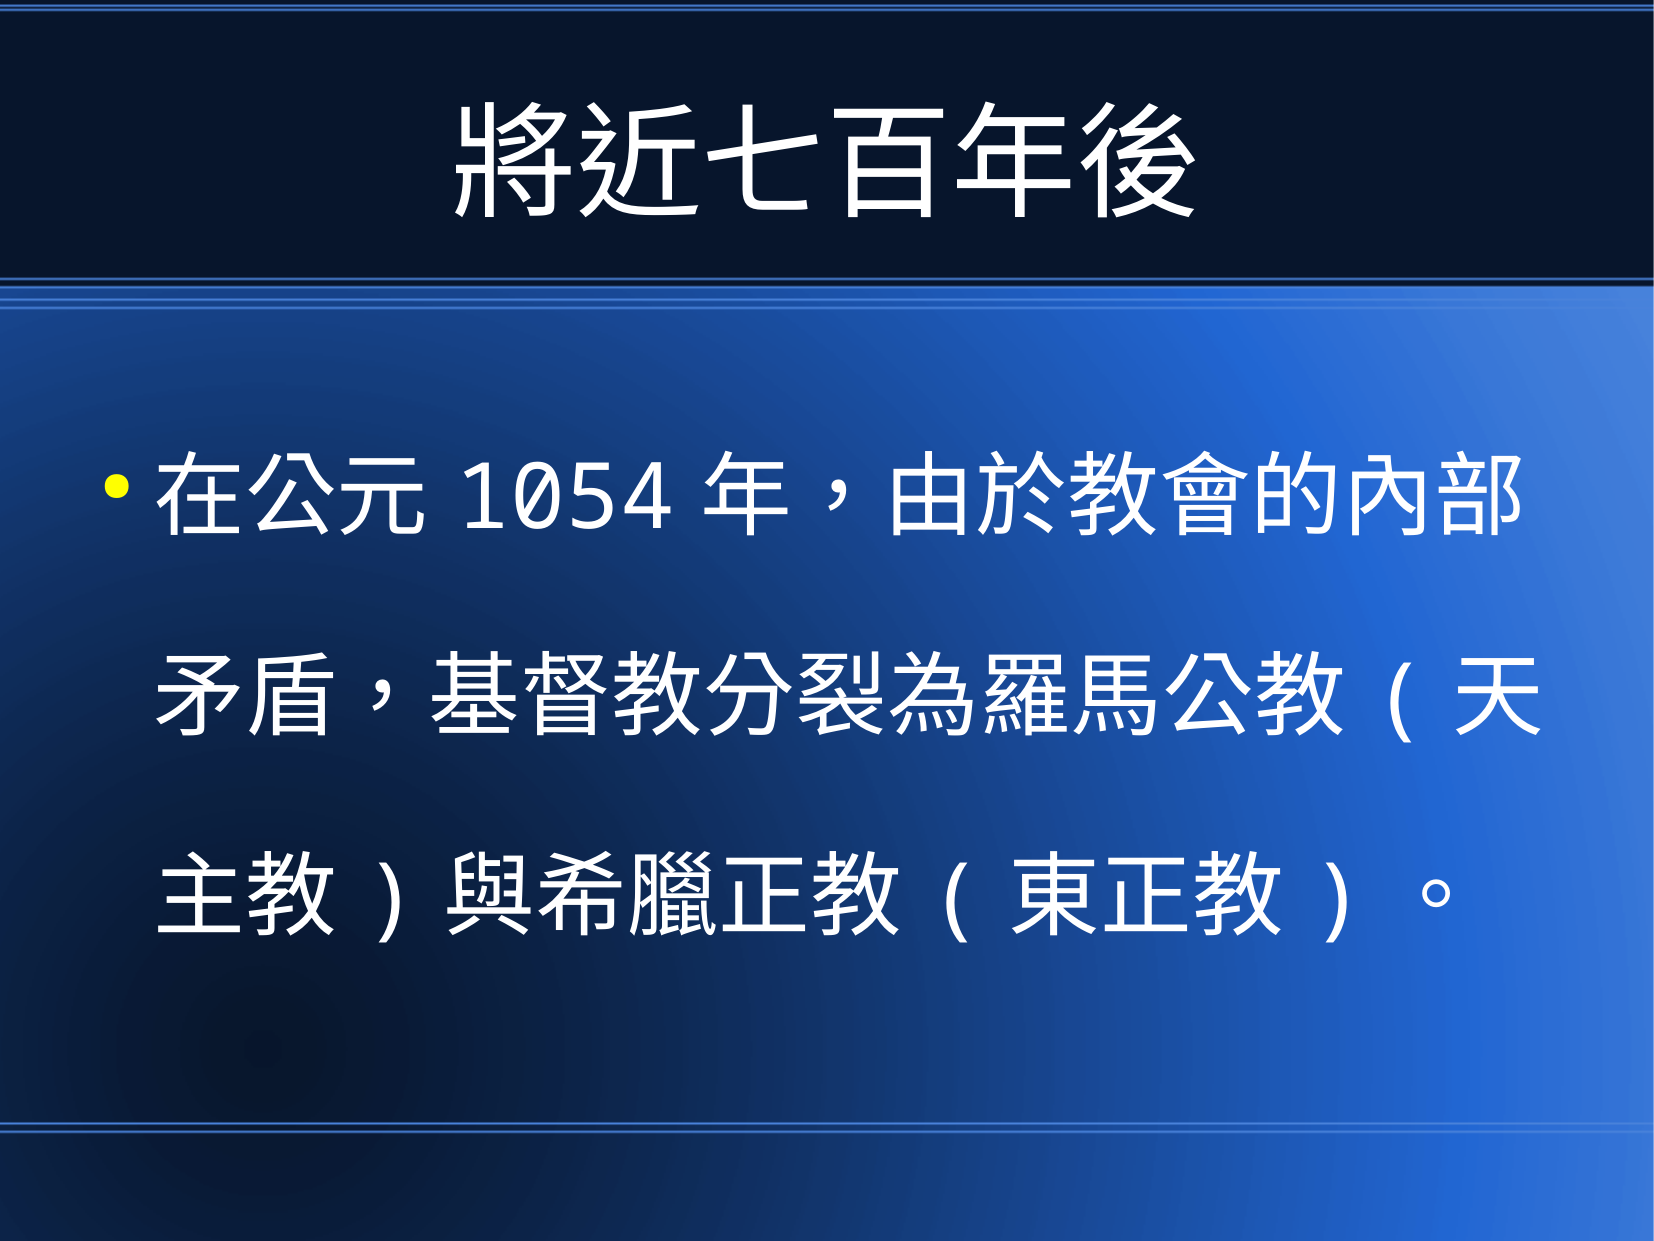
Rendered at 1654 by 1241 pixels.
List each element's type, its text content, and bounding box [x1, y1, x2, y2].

picture [0, 0, 1654, 1241]
title 將近七百年後 [82, 49, 1571, 257]
list 在公元1054年，由於教會的內部矛盾，基督教分裂為羅馬公教(天主教)與希臘正教(東正教)。 [82, 355, 1571, 1241]
